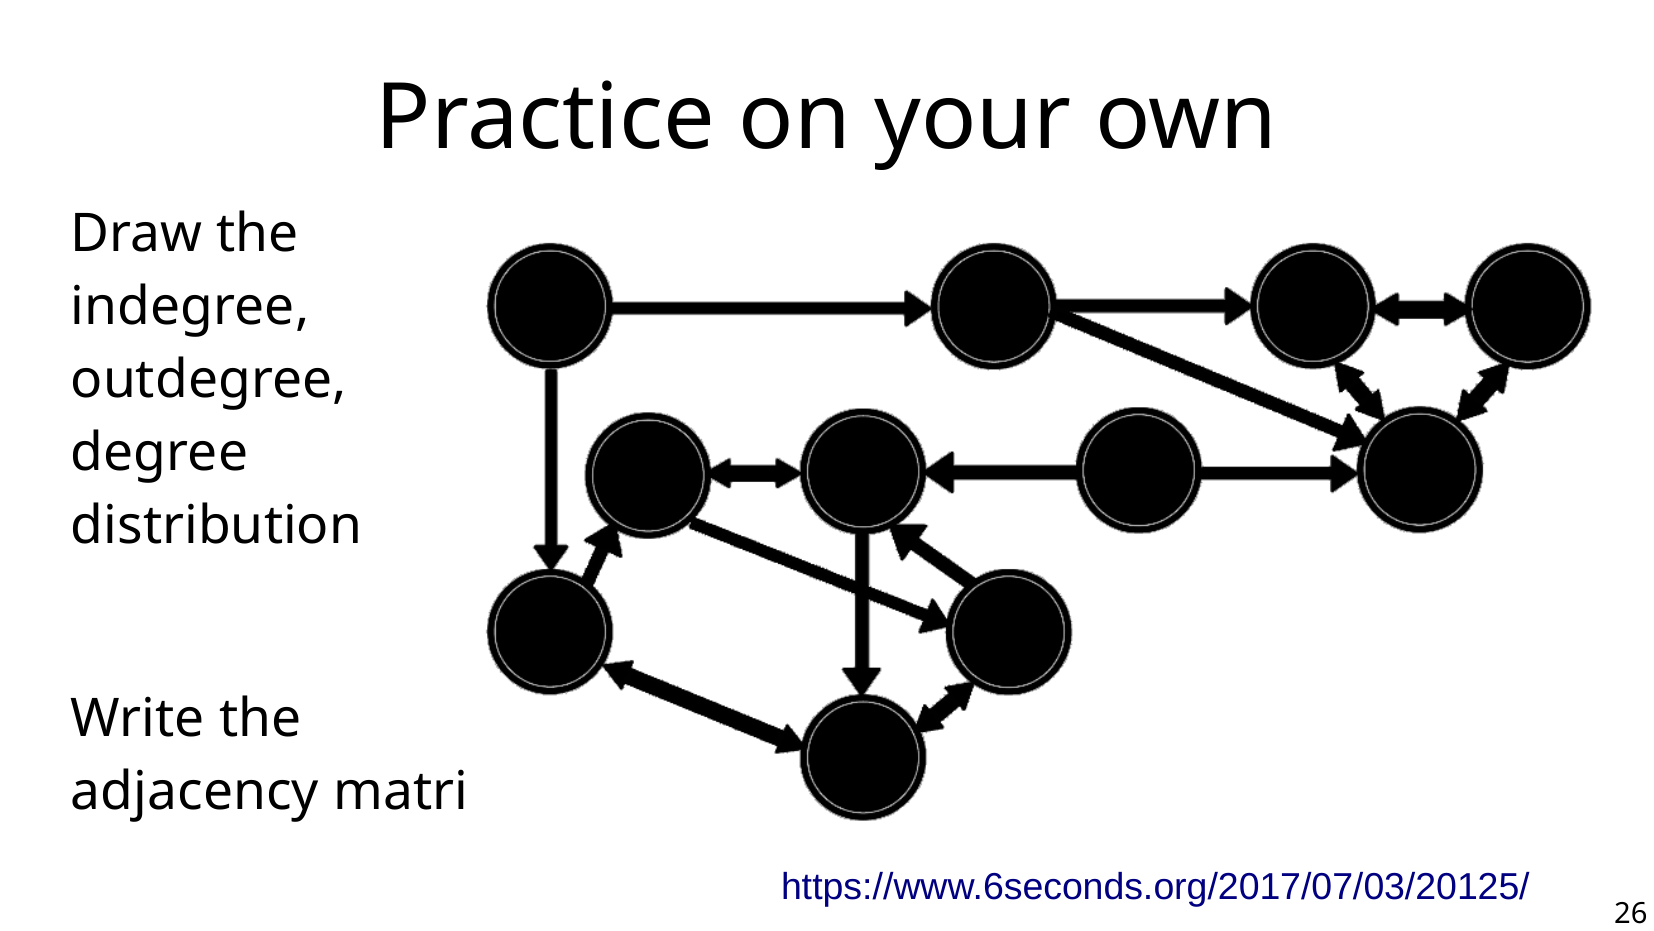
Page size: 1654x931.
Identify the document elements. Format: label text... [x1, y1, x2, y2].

picture [465, 210, 1606, 841]
title Practice on your own [82, 1, 1571, 210]
text_box https://www.6seconds.org/2017/07/03/20125/ [766, 858, 1546, 916]
list Draw the indegree, outdegree, degree distribution Write the adjacency matrix [70, 193, 514, 841]
